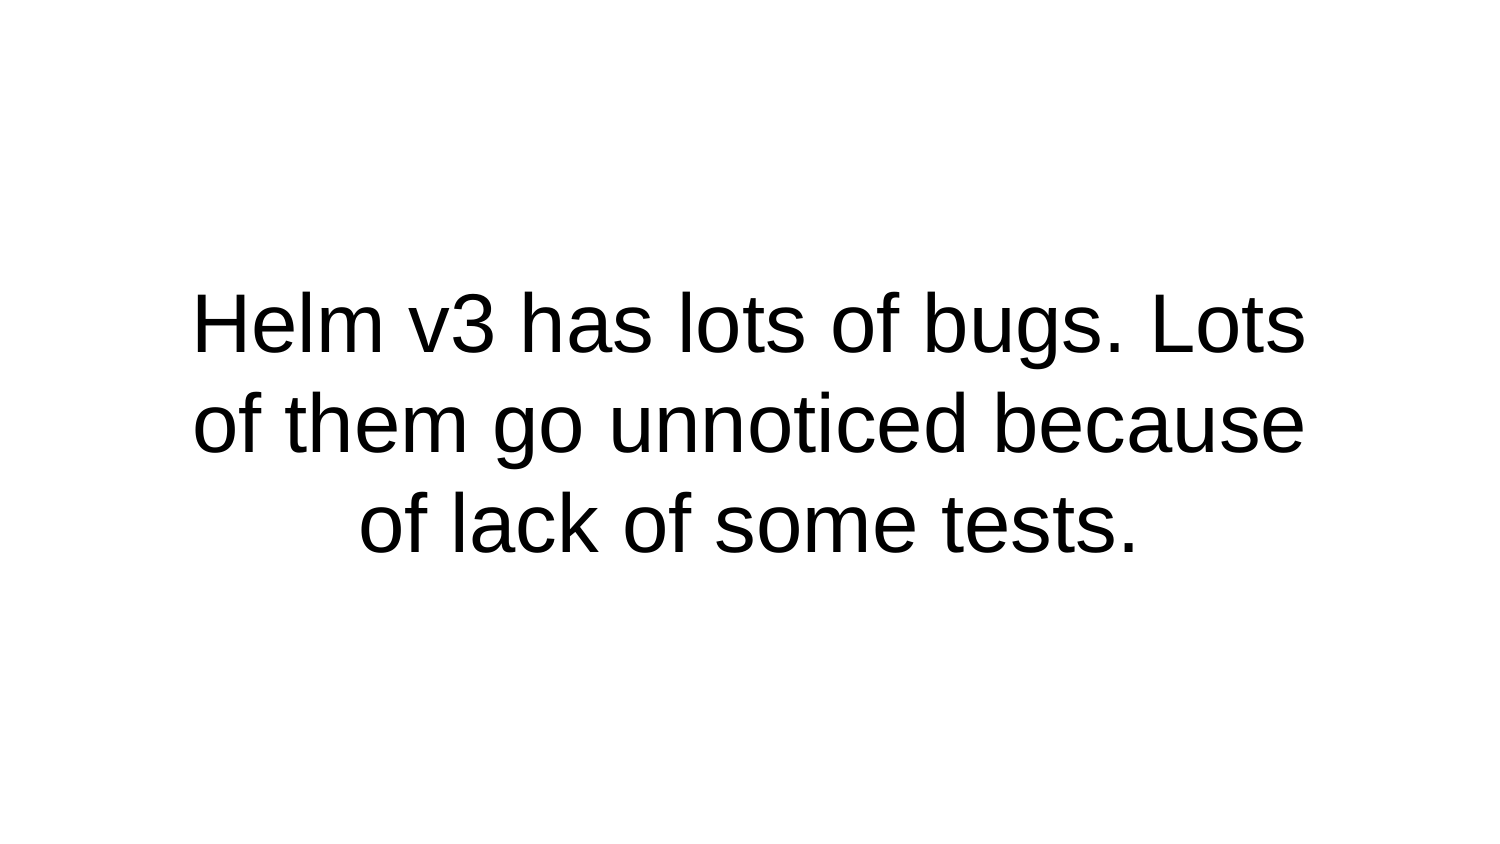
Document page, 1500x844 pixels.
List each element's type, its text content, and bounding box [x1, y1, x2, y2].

text_box Helm v3 has lots of bugs. Lots of them go unnoticed because of lack of some tests. [152, 253, 1348, 590]
